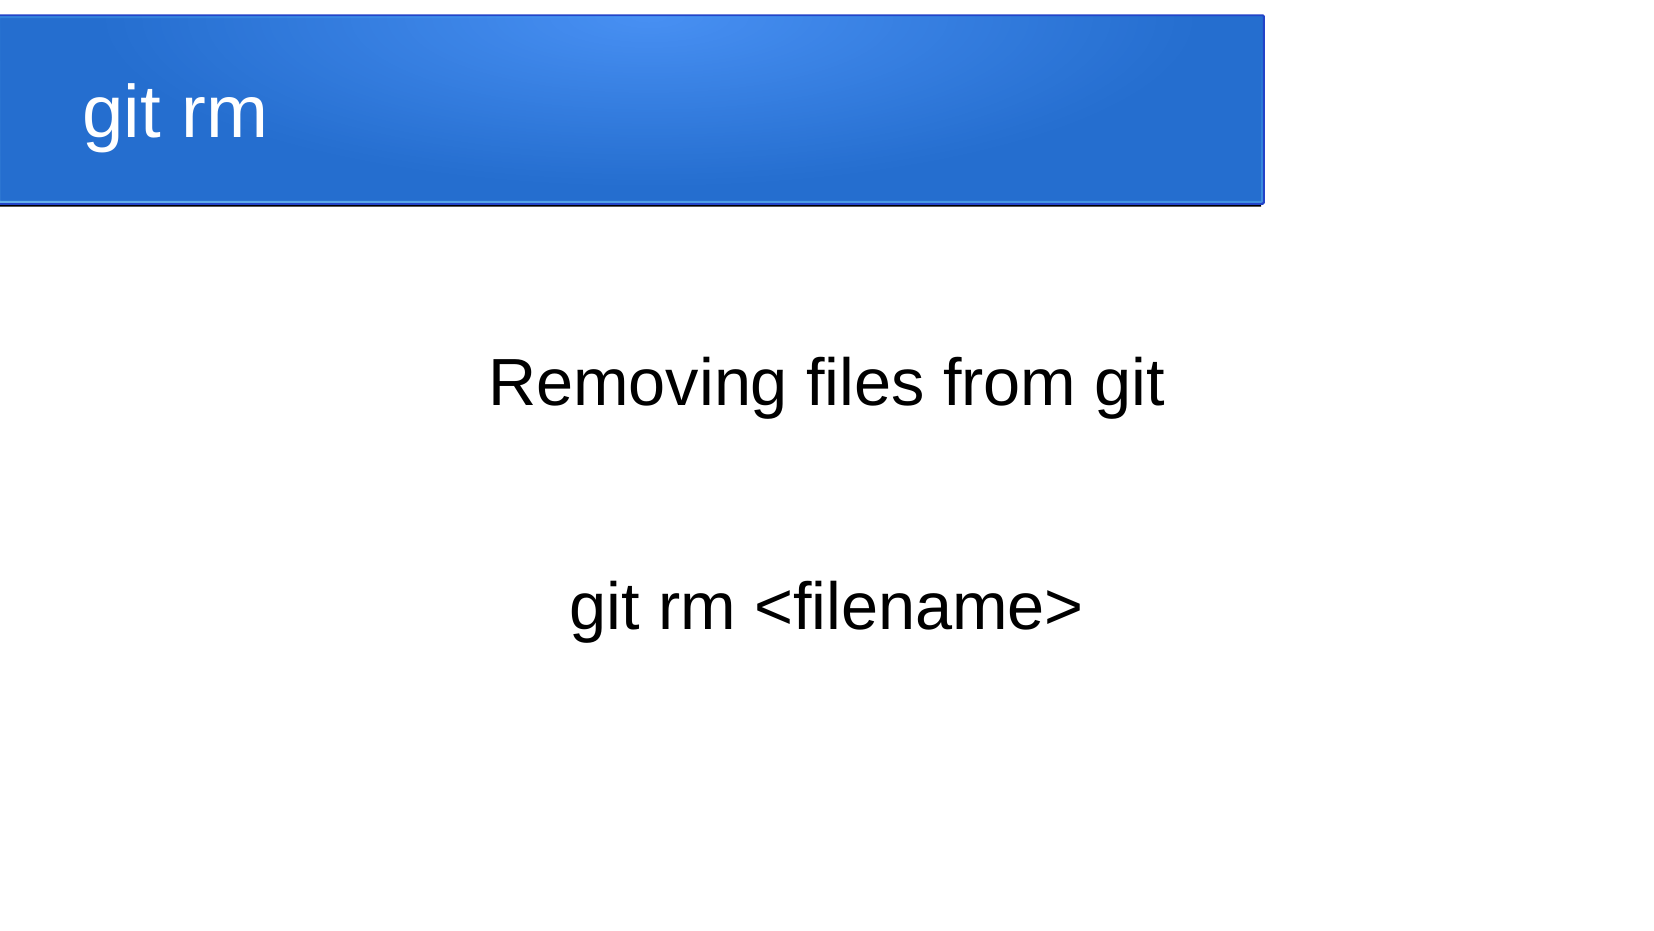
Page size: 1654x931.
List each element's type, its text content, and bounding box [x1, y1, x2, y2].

subtitle Removing files from git git rm <filename> [82, 224, 1571, 764]
title git rm [82, 35, 1235, 189]
